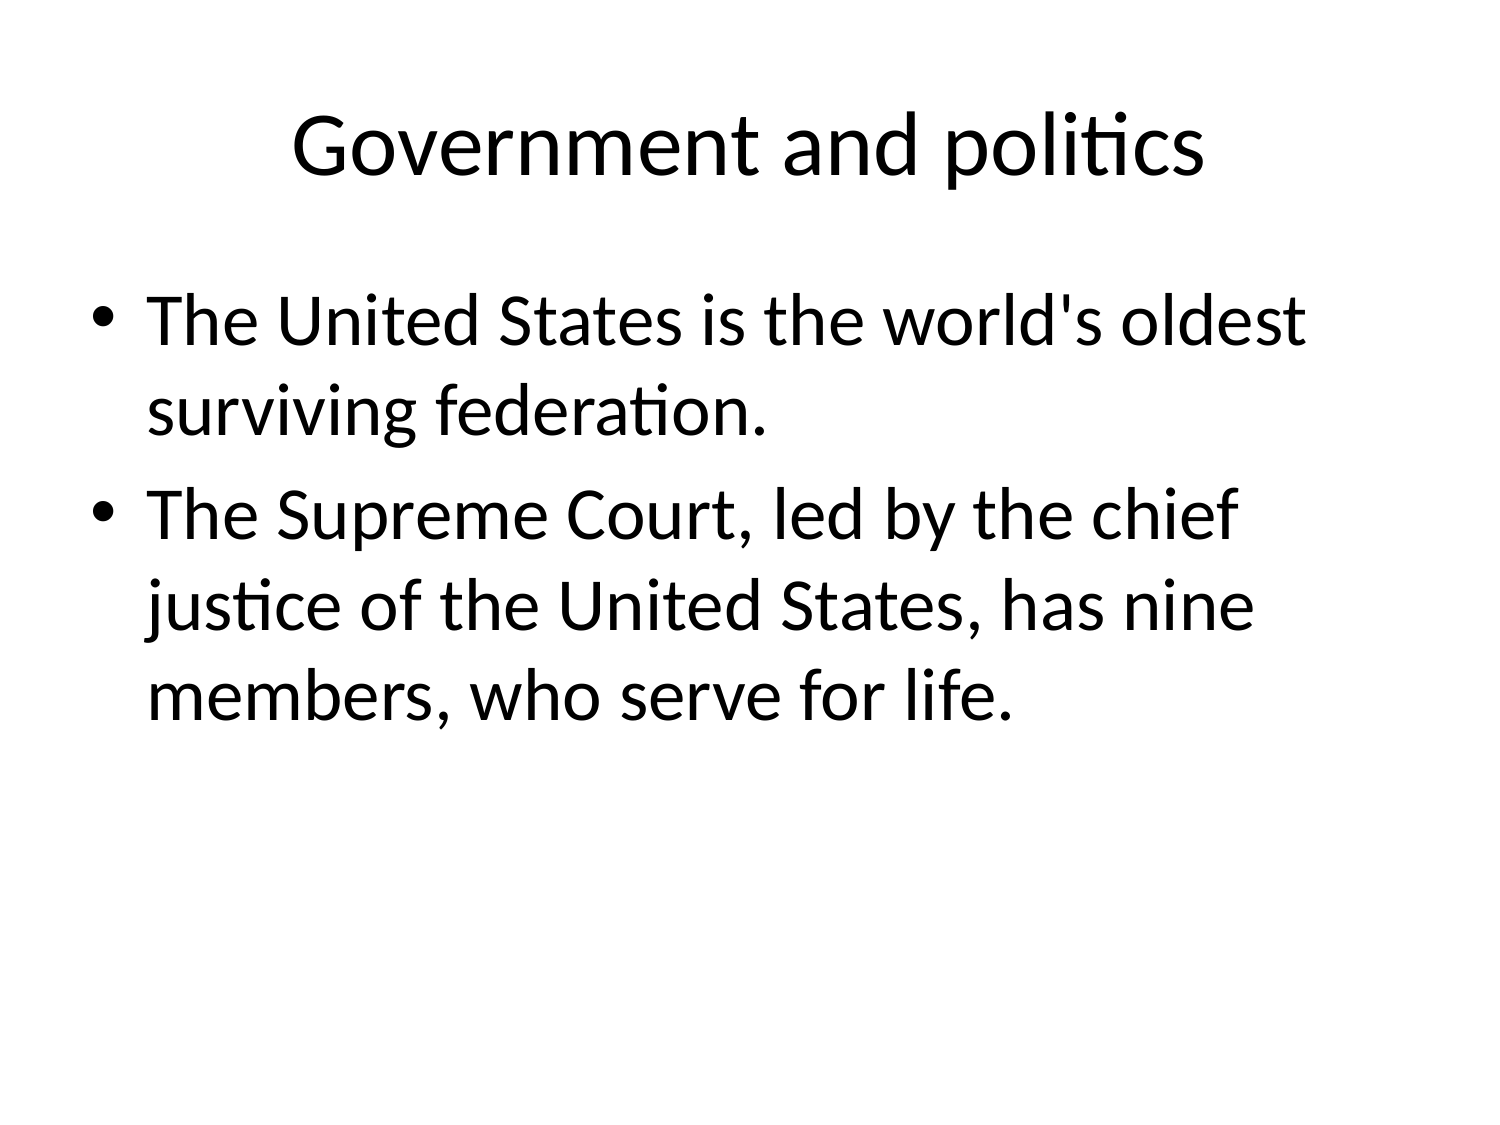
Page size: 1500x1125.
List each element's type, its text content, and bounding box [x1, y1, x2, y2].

title Government and politics [75, 45, 1425, 233]
list The United States is the world's oldest surviving federation. The Supreme Court, led by the chief justice of the United States, has nine members, who serve for life. [75, 262, 1425, 1005]
